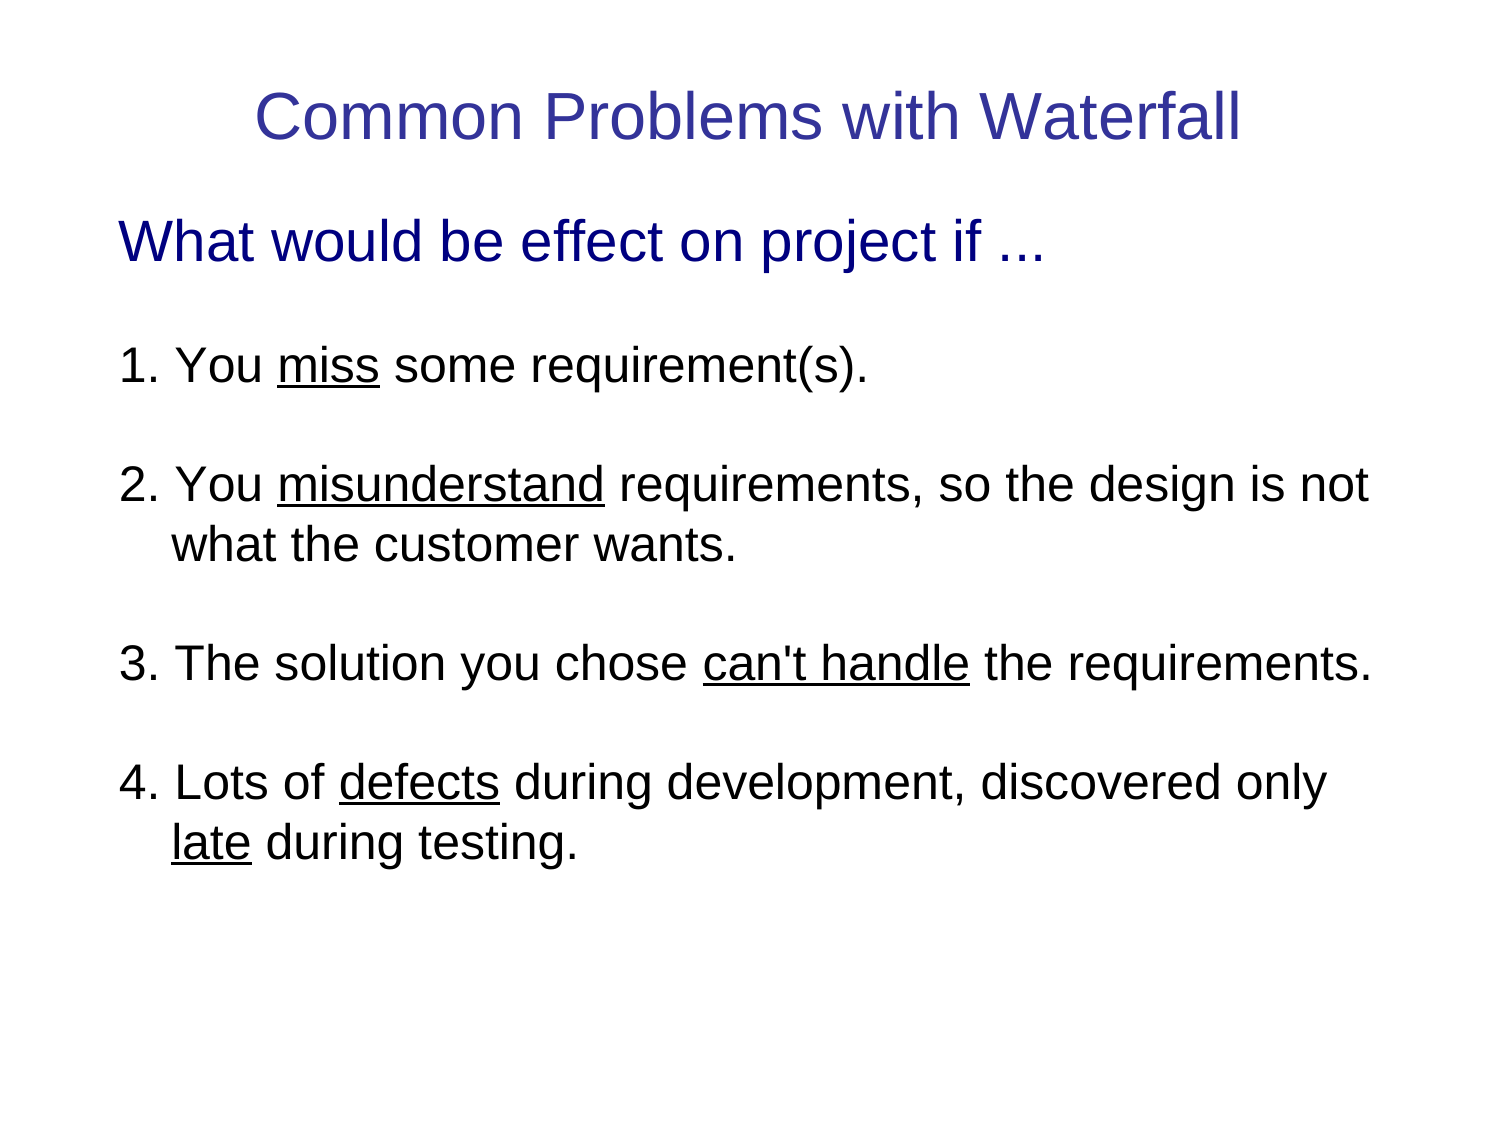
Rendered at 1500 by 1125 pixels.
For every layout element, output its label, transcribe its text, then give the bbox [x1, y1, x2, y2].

title Common Problems with Waterfall [100, 42, 1398, 183]
list What would be effect on project if ... 1. You miss some requirement(s). 2. You misunderstand requirements, so the design is not what the customer wants. 3. The solution you chose can't handle the requirements. 4. Lots of defects during development, discovered only late during testing. [100, 195, 1398, 1006]
